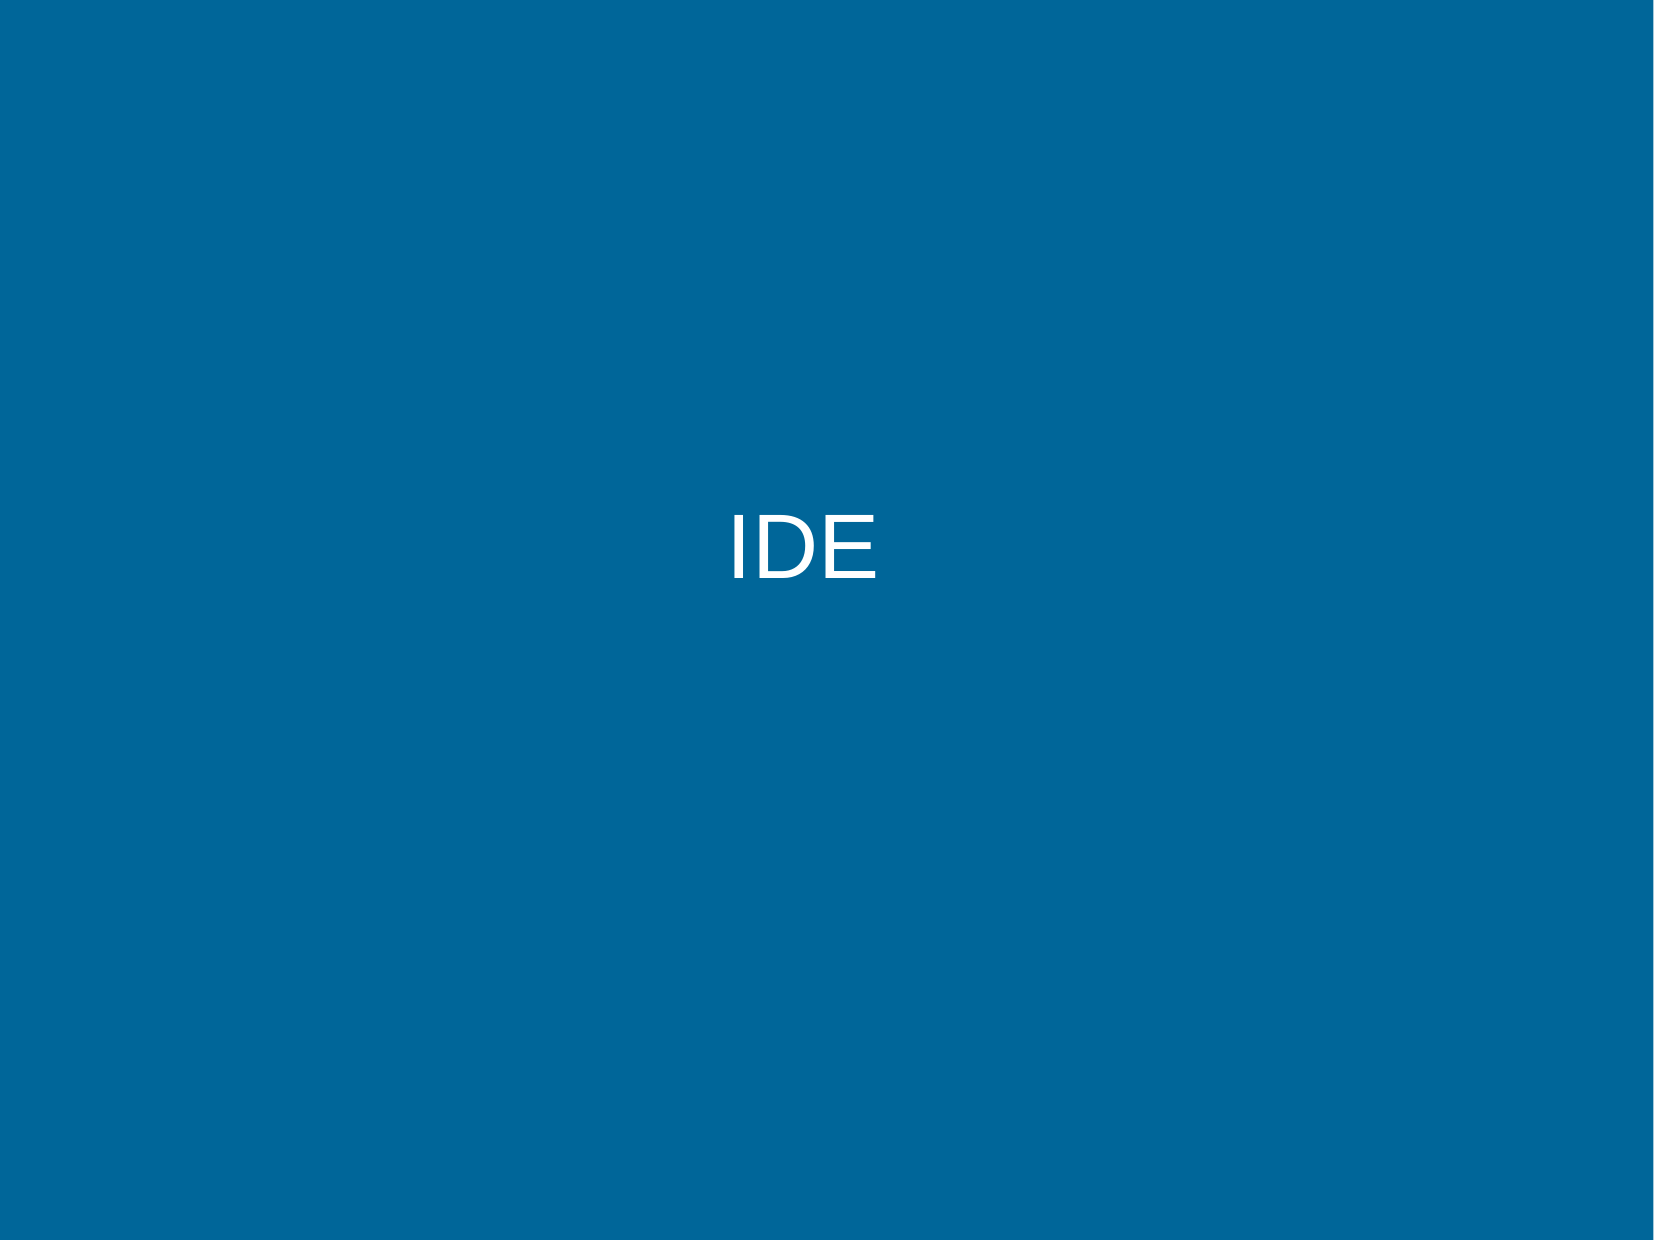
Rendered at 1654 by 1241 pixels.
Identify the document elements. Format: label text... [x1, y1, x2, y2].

title IDE [59, 442, 1548, 650]
